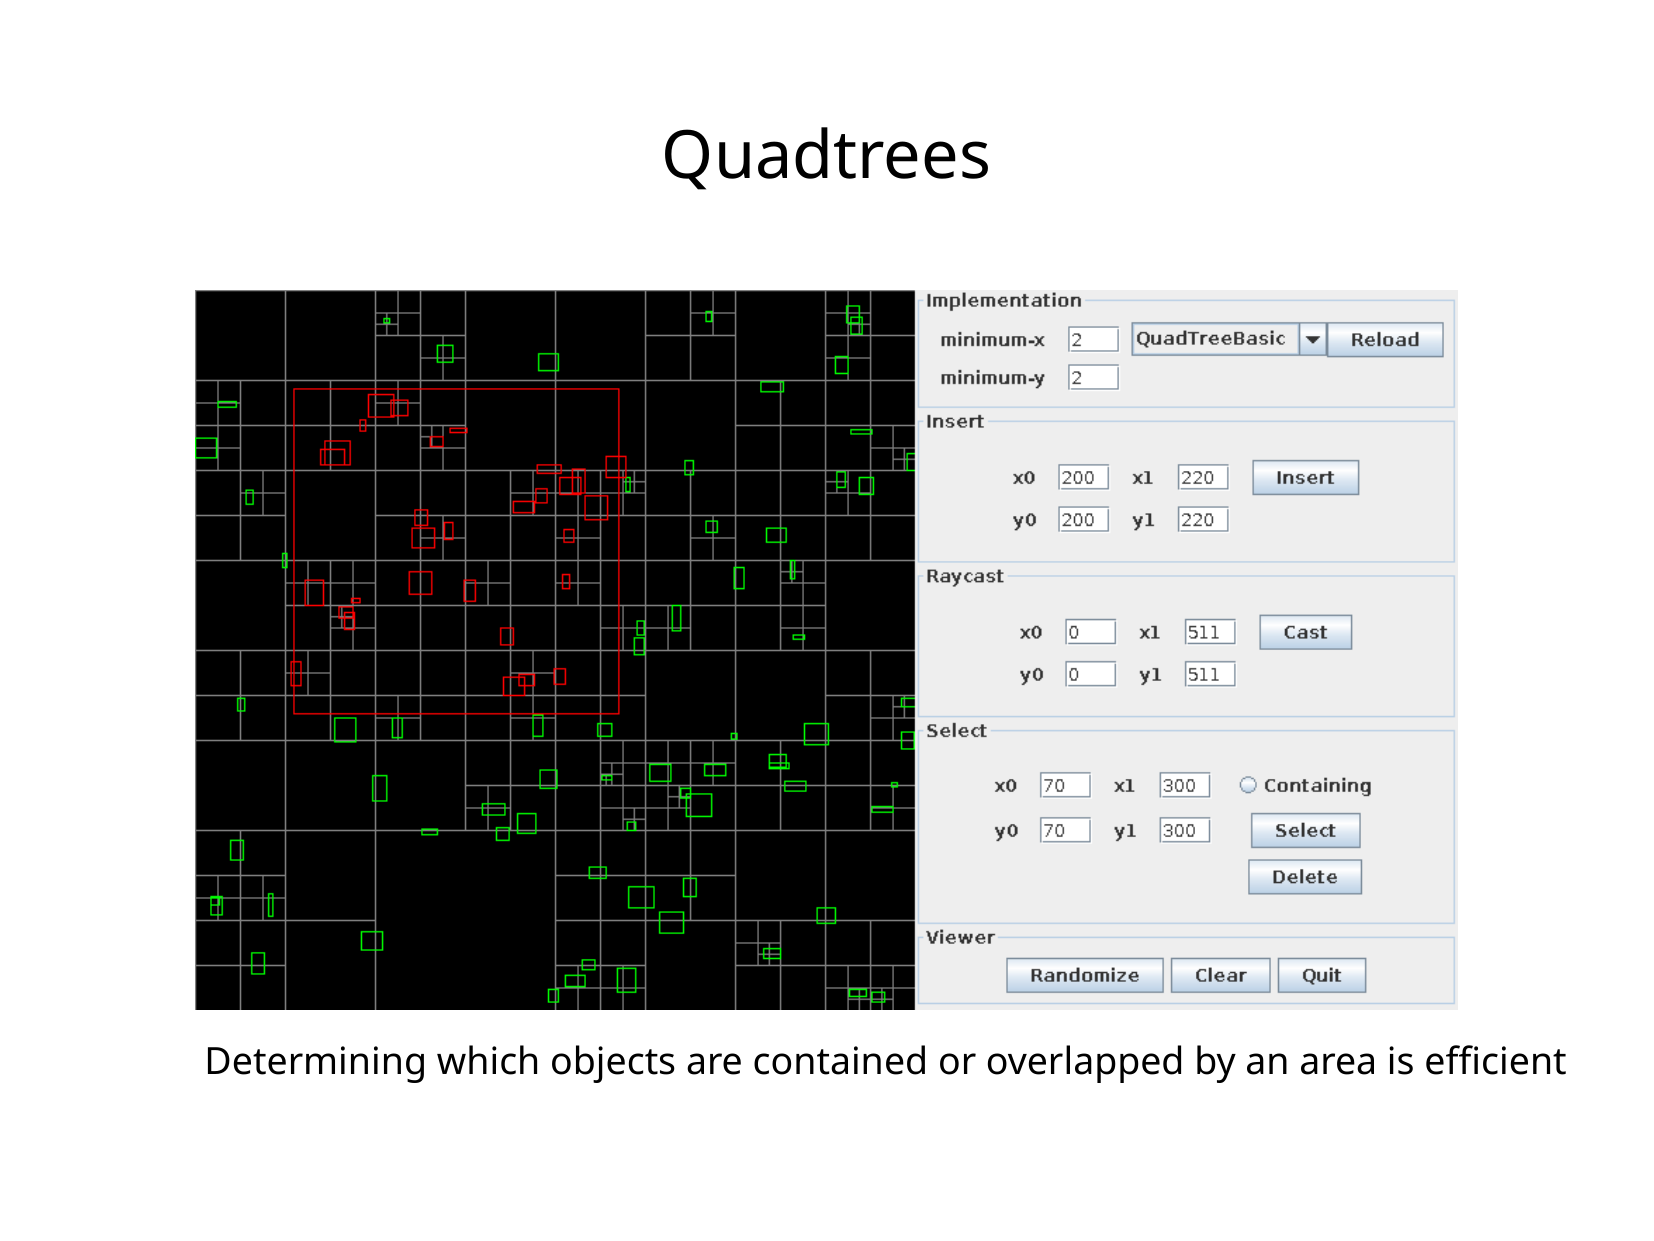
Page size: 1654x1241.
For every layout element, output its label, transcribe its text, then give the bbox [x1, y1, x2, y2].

picture [195, 290, 1458, 1010]
title Quadtrees [82, 49, 1571, 257]
text_box Determining which objects are contained or overlapped by an area is efficient [189, 1027, 1517, 1088]
